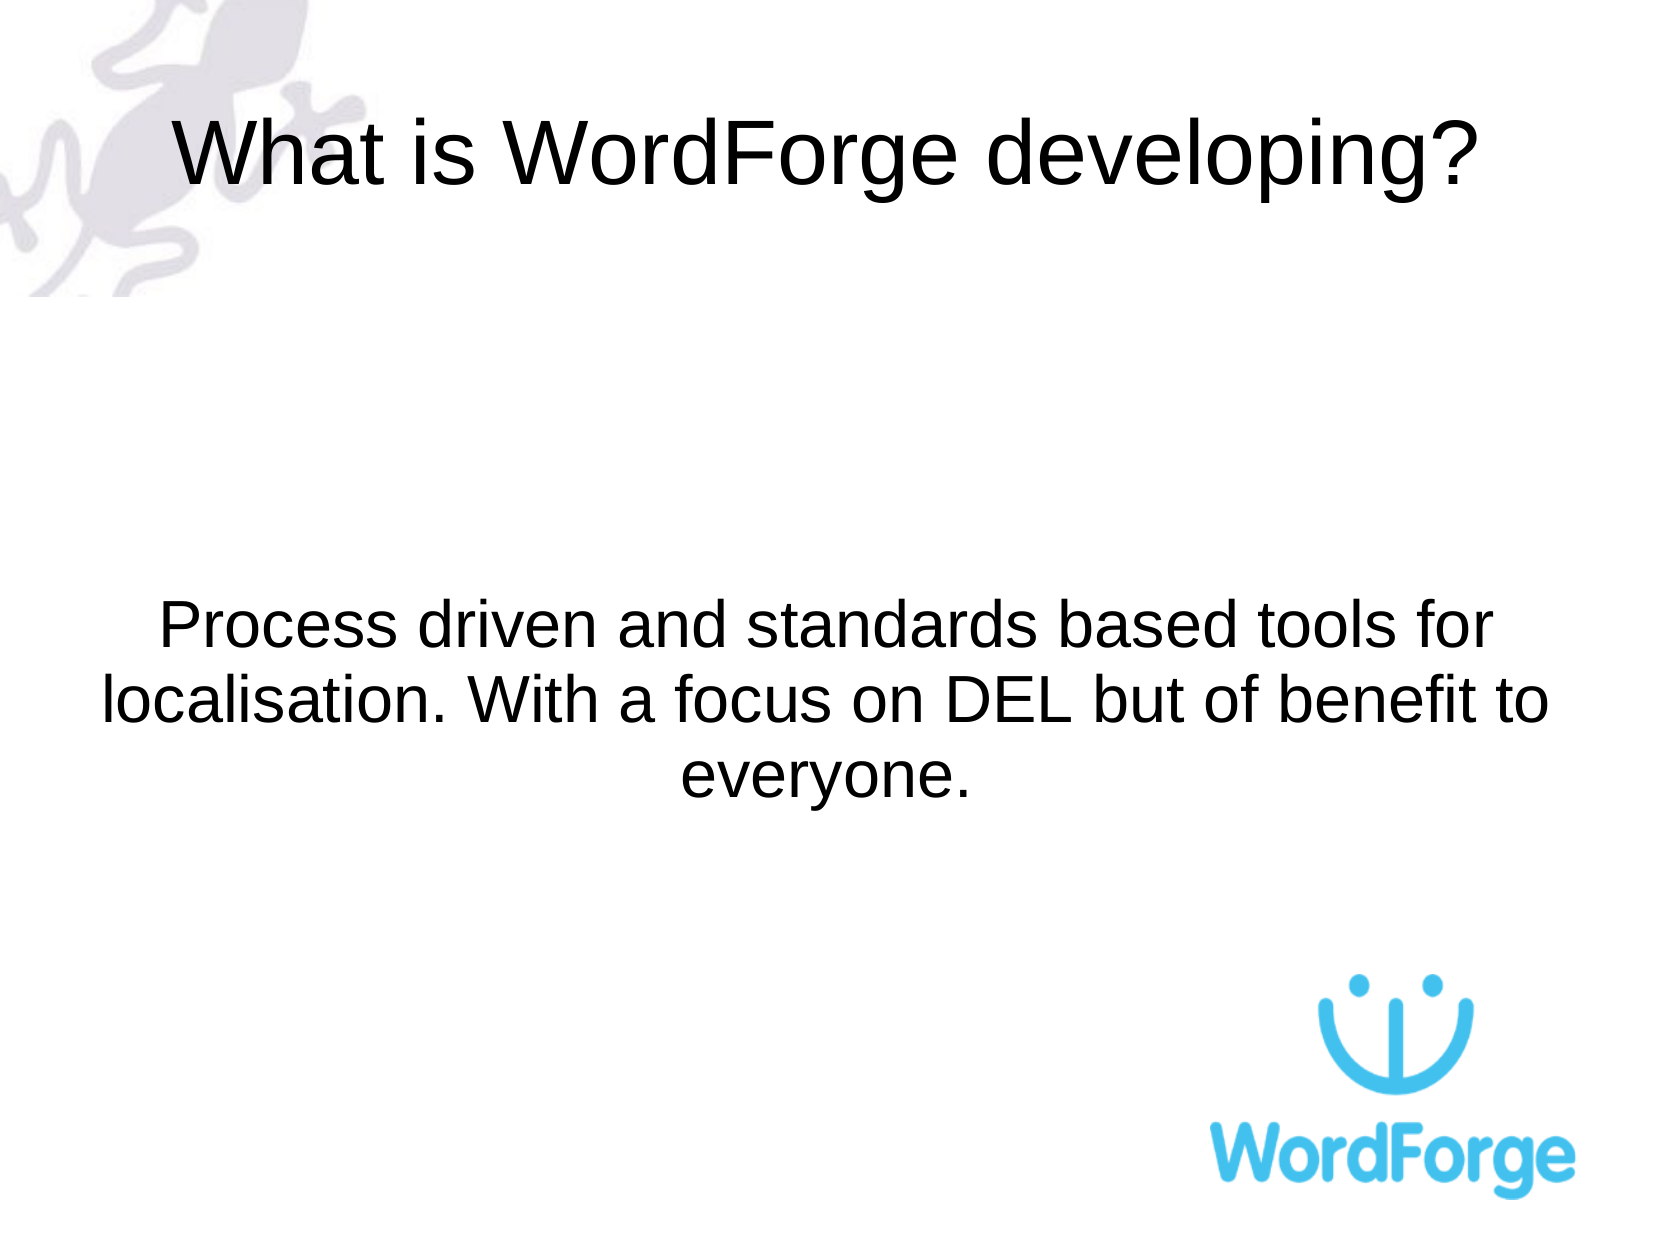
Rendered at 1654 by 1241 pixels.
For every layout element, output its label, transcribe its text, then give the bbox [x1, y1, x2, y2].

picture [1210, 974, 1576, 1200]
title What is WordForge developing? [82, 49, 1571, 257]
subtitle Process driven and standards based tools for localisation. With a focus on DEL but of benefit to everyone. [82, 290, 1571, 1109]
picture [0, 0, 391, 297]
